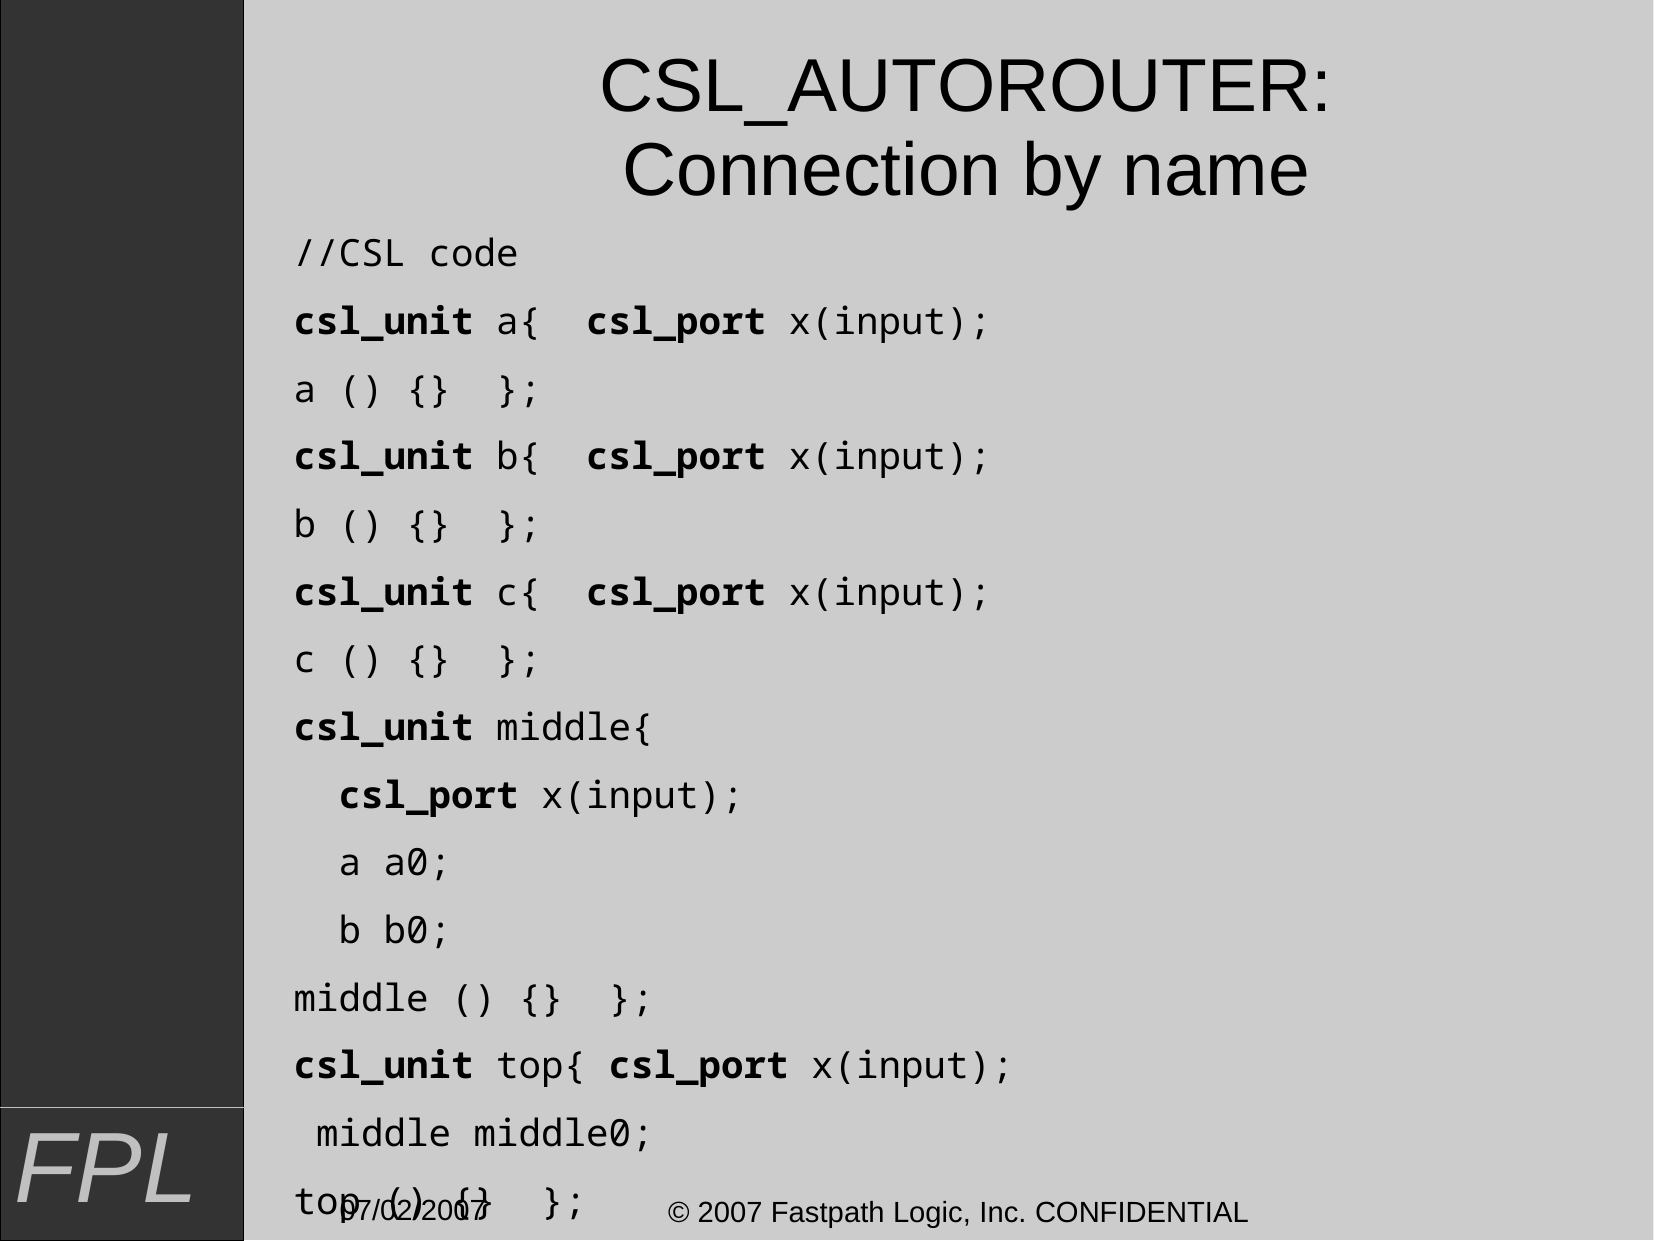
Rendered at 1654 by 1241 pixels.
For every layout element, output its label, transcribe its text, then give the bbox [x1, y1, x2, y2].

list //CSL code csl_unit a{ csl_port x(input); a () {} }; csl_unit b{ csl_port x(input); b () {} }; csl_unit c{ csl_port x(input); c () {} }; csl_unit middle{ csl_port x(input); a a0; b b0; middle () {} }; csl_unit top{ csl_port x(input); middle middle0; top () {} }; [293, 226, 1120, 1163]
title CSL_AUTOROUTER: Connection by name [415, 16, 1518, 239]
